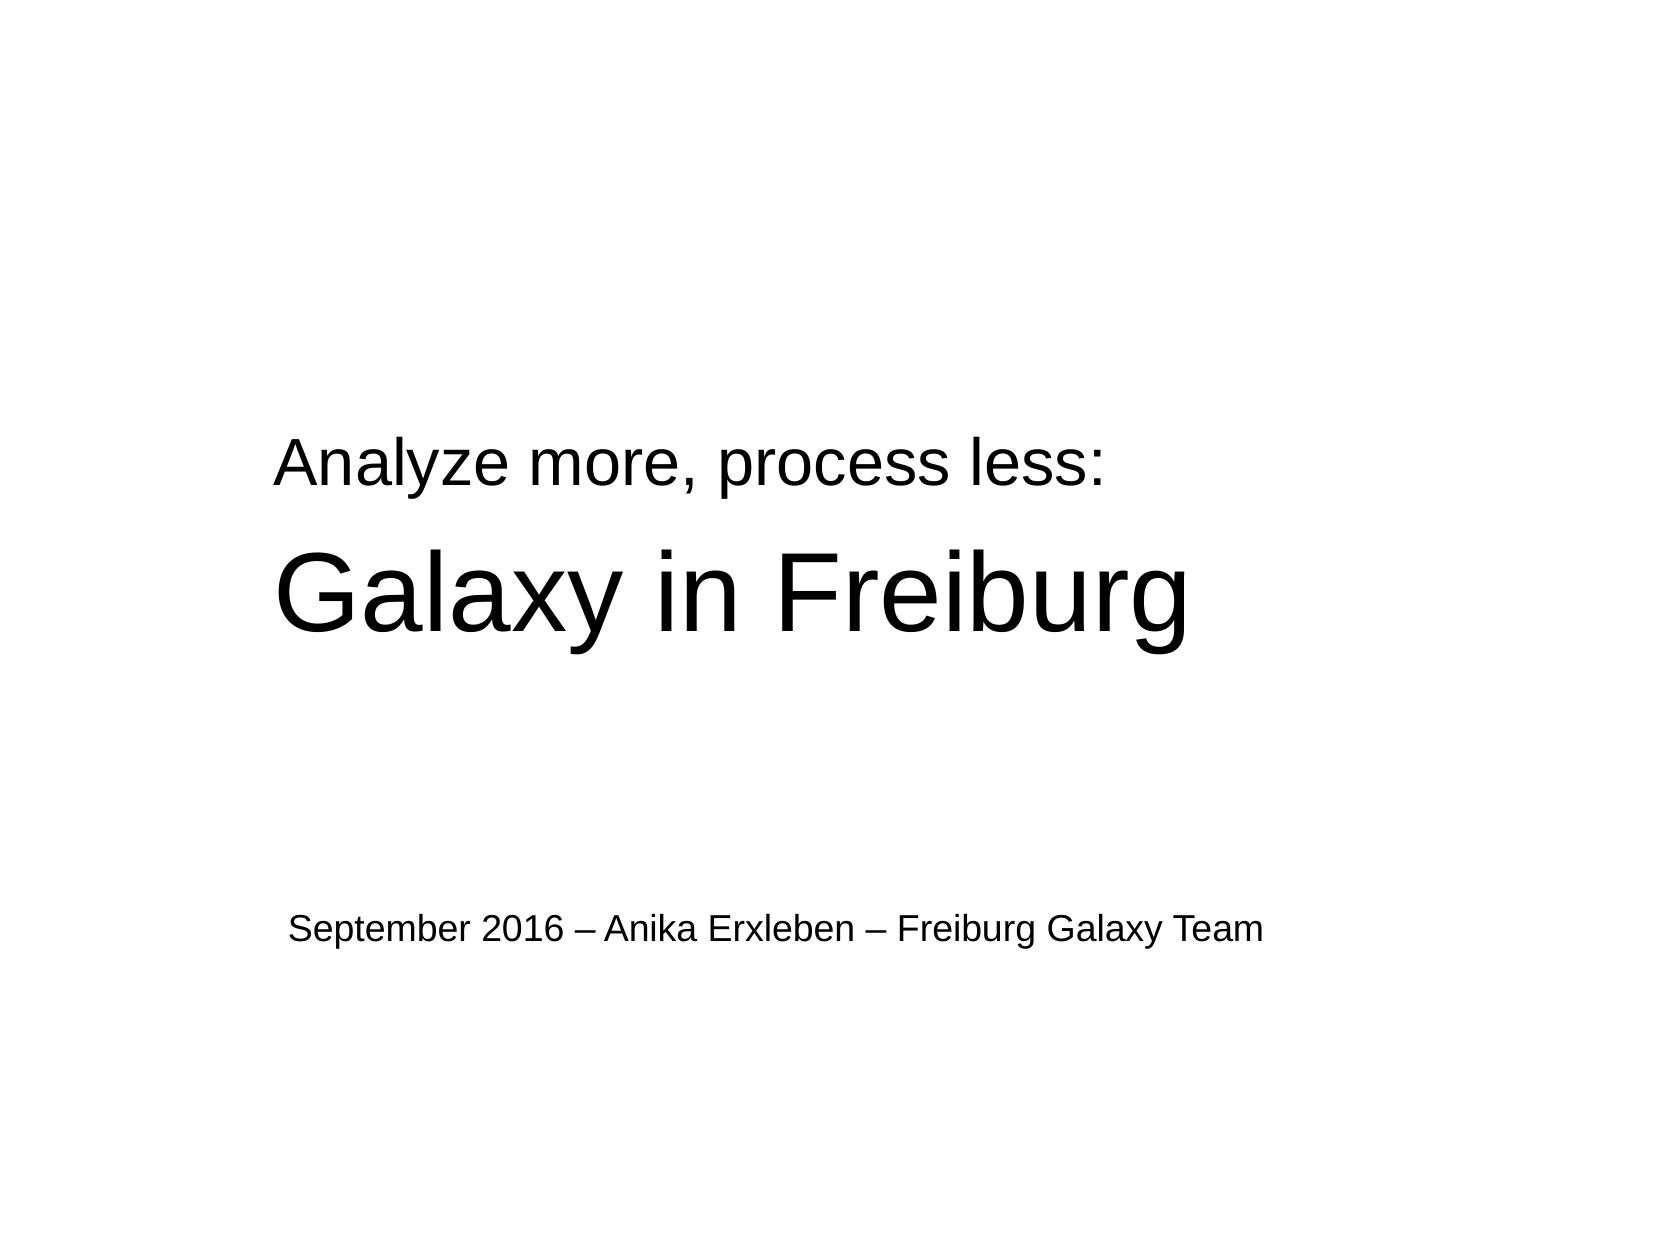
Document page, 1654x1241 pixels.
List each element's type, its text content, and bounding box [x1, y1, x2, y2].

text_box September 2016 – Anika Erxleben – Freiburg Galaxy Team [273, 900, 1564, 957]
list Analyze more, process less: Galaxy in Freiburg [202, 425, 1486, 691]
